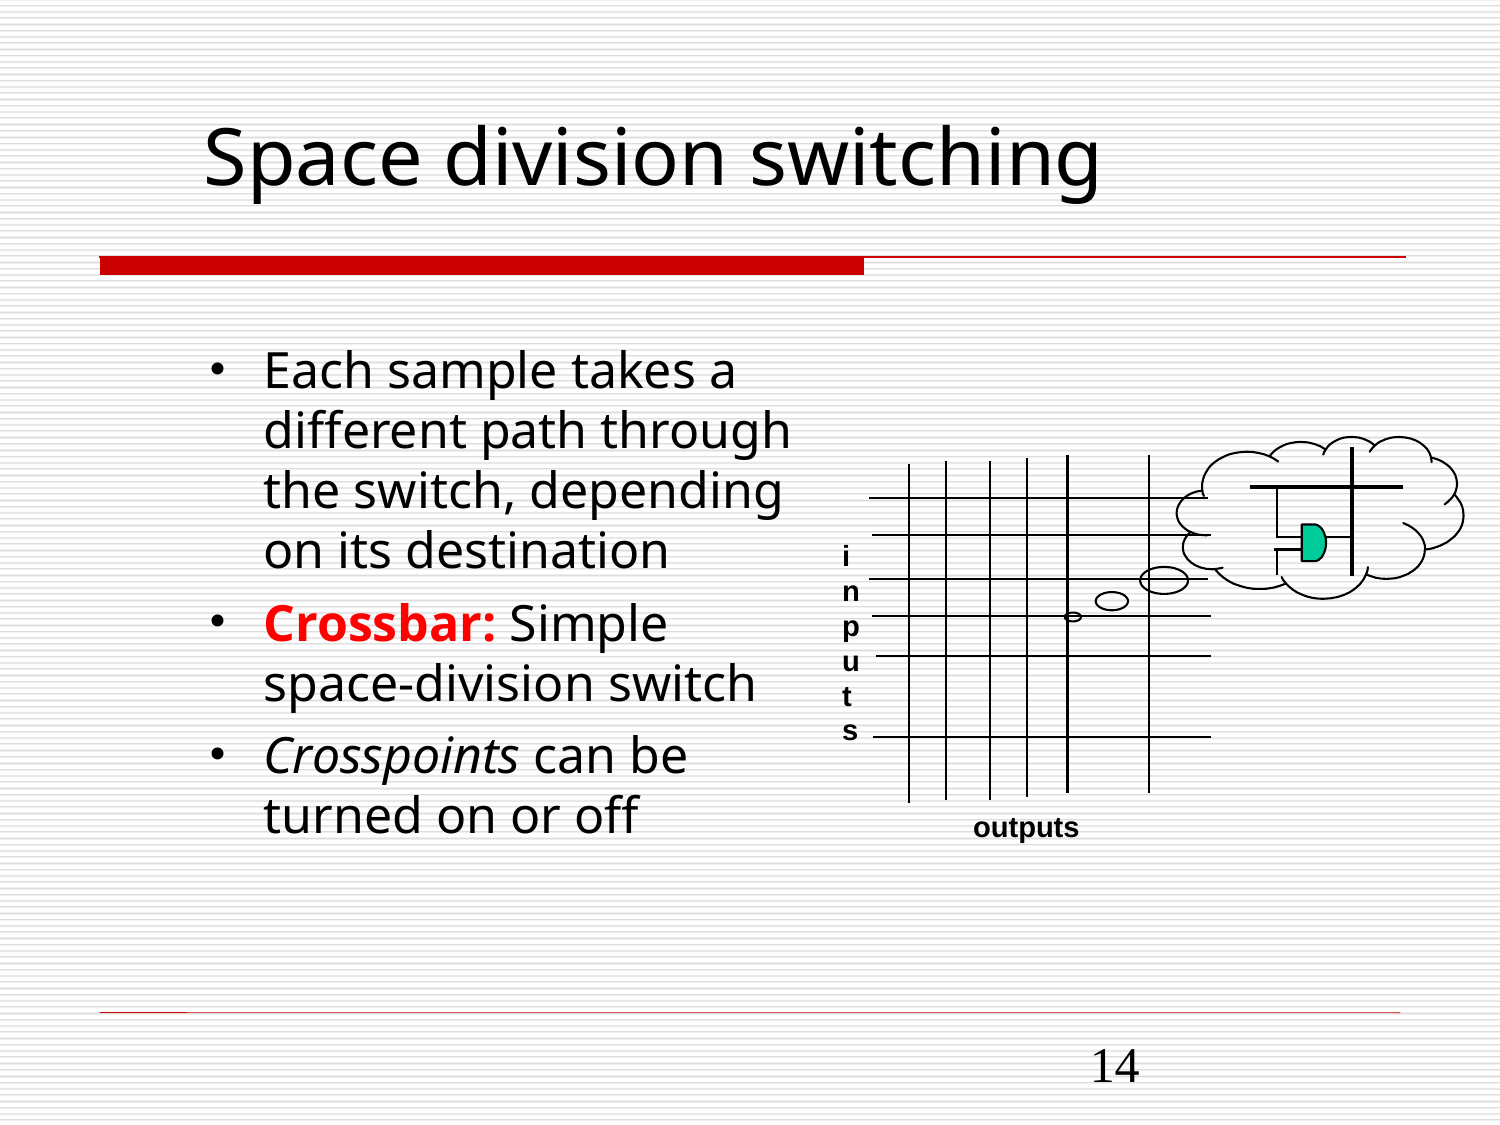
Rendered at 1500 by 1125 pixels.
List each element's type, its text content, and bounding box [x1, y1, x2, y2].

text_box outputs [957, 800, 1096, 851]
title Space division switching [188, 27, 1467, 282]
text_box i n p u t s [826, 529, 876, 755]
list Each sample takes a different path through the switch, depending on its destination Crossbar: Simple space-division switch Crosspoints can be turned on or off [193, 330, 816, 1057]
text_box [1301, 551, 1317, 562]
picture [0, 0, 1500, 1125]
